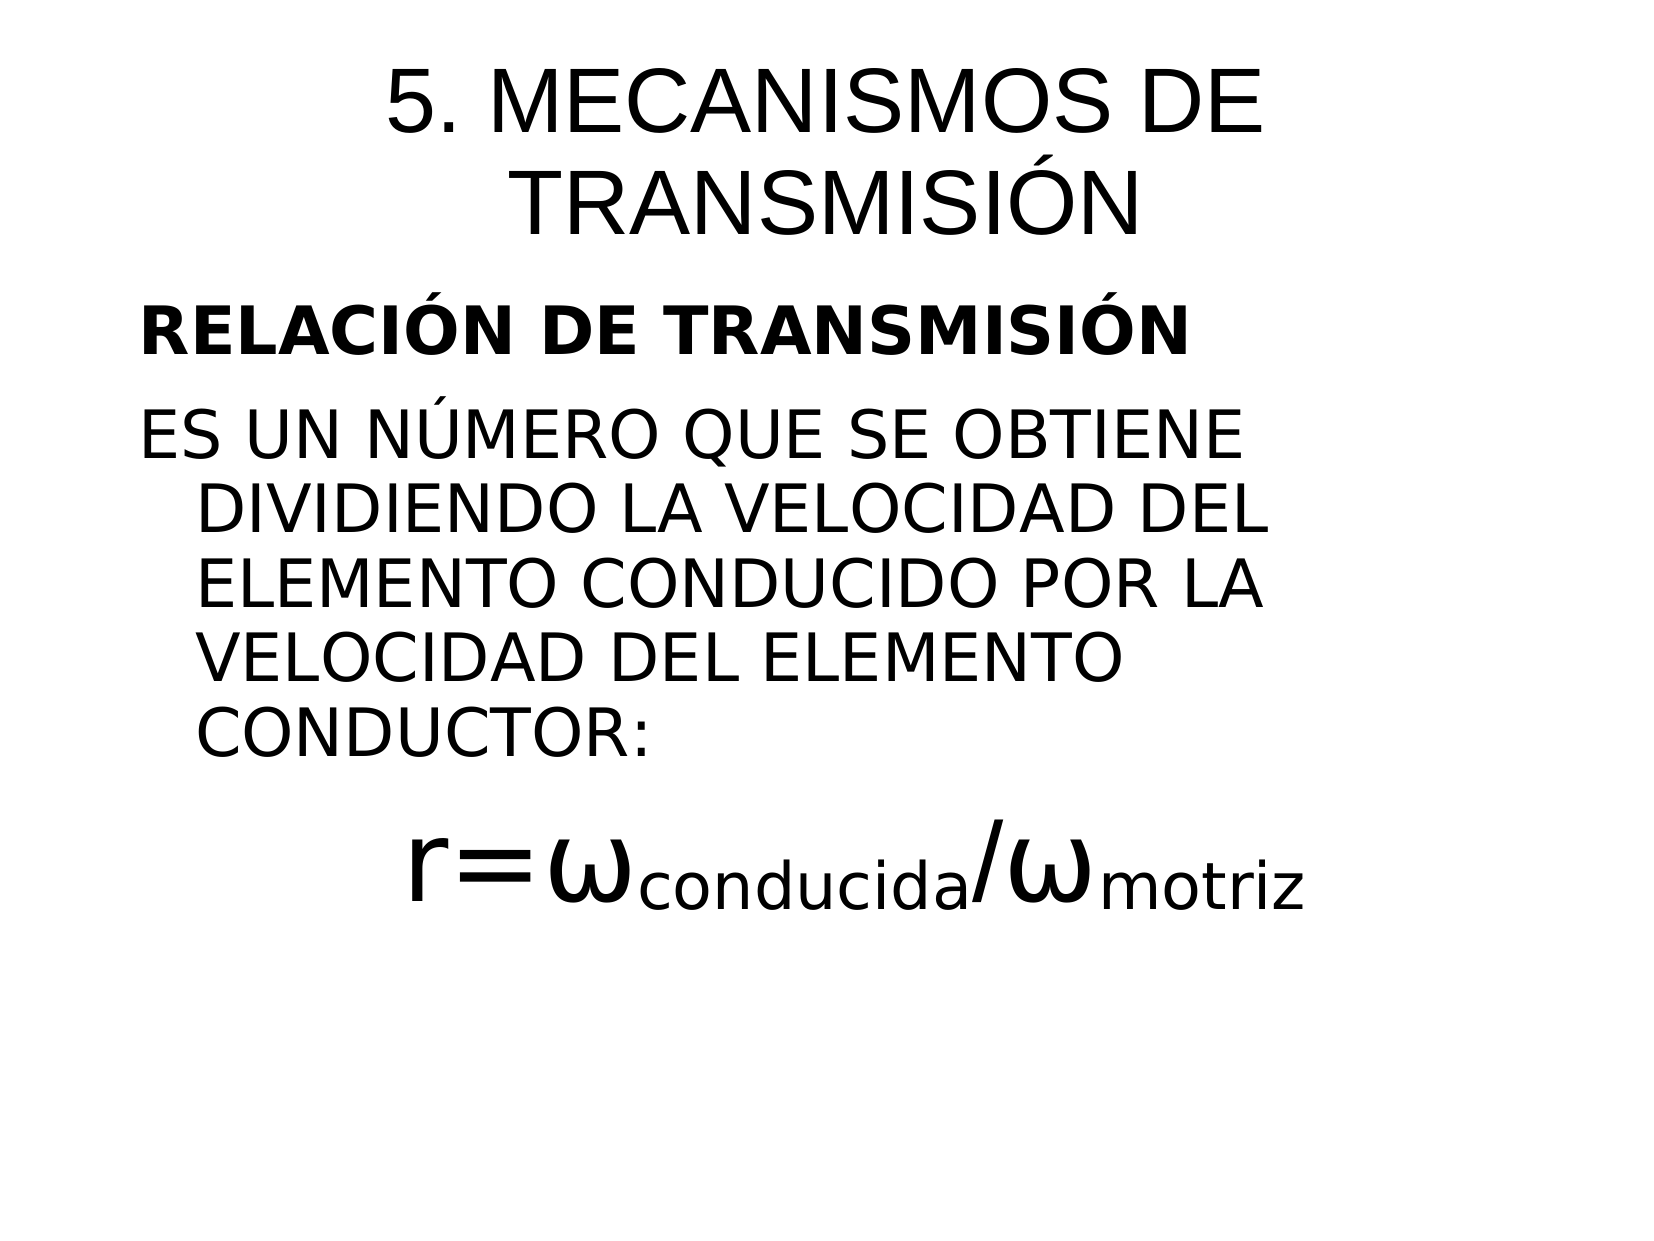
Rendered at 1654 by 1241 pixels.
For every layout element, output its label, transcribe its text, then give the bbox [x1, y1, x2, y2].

title 5. MECANISMOS DE TRANSMISIÓN [82, 50, 1571, 256]
list RELACIÓN DE TRANSMISIÓN ES UN NÚMERO QUE SE OBTIENE DIVIDIENDO LA VELOCIDAD DEL ELEMENTO CONDUCIDO POR LA VELOCIDAD DEL ELEMENTO CONDUCTOR: r=ωconducida/ωmotriz [82, 290, 1571, 1109]
